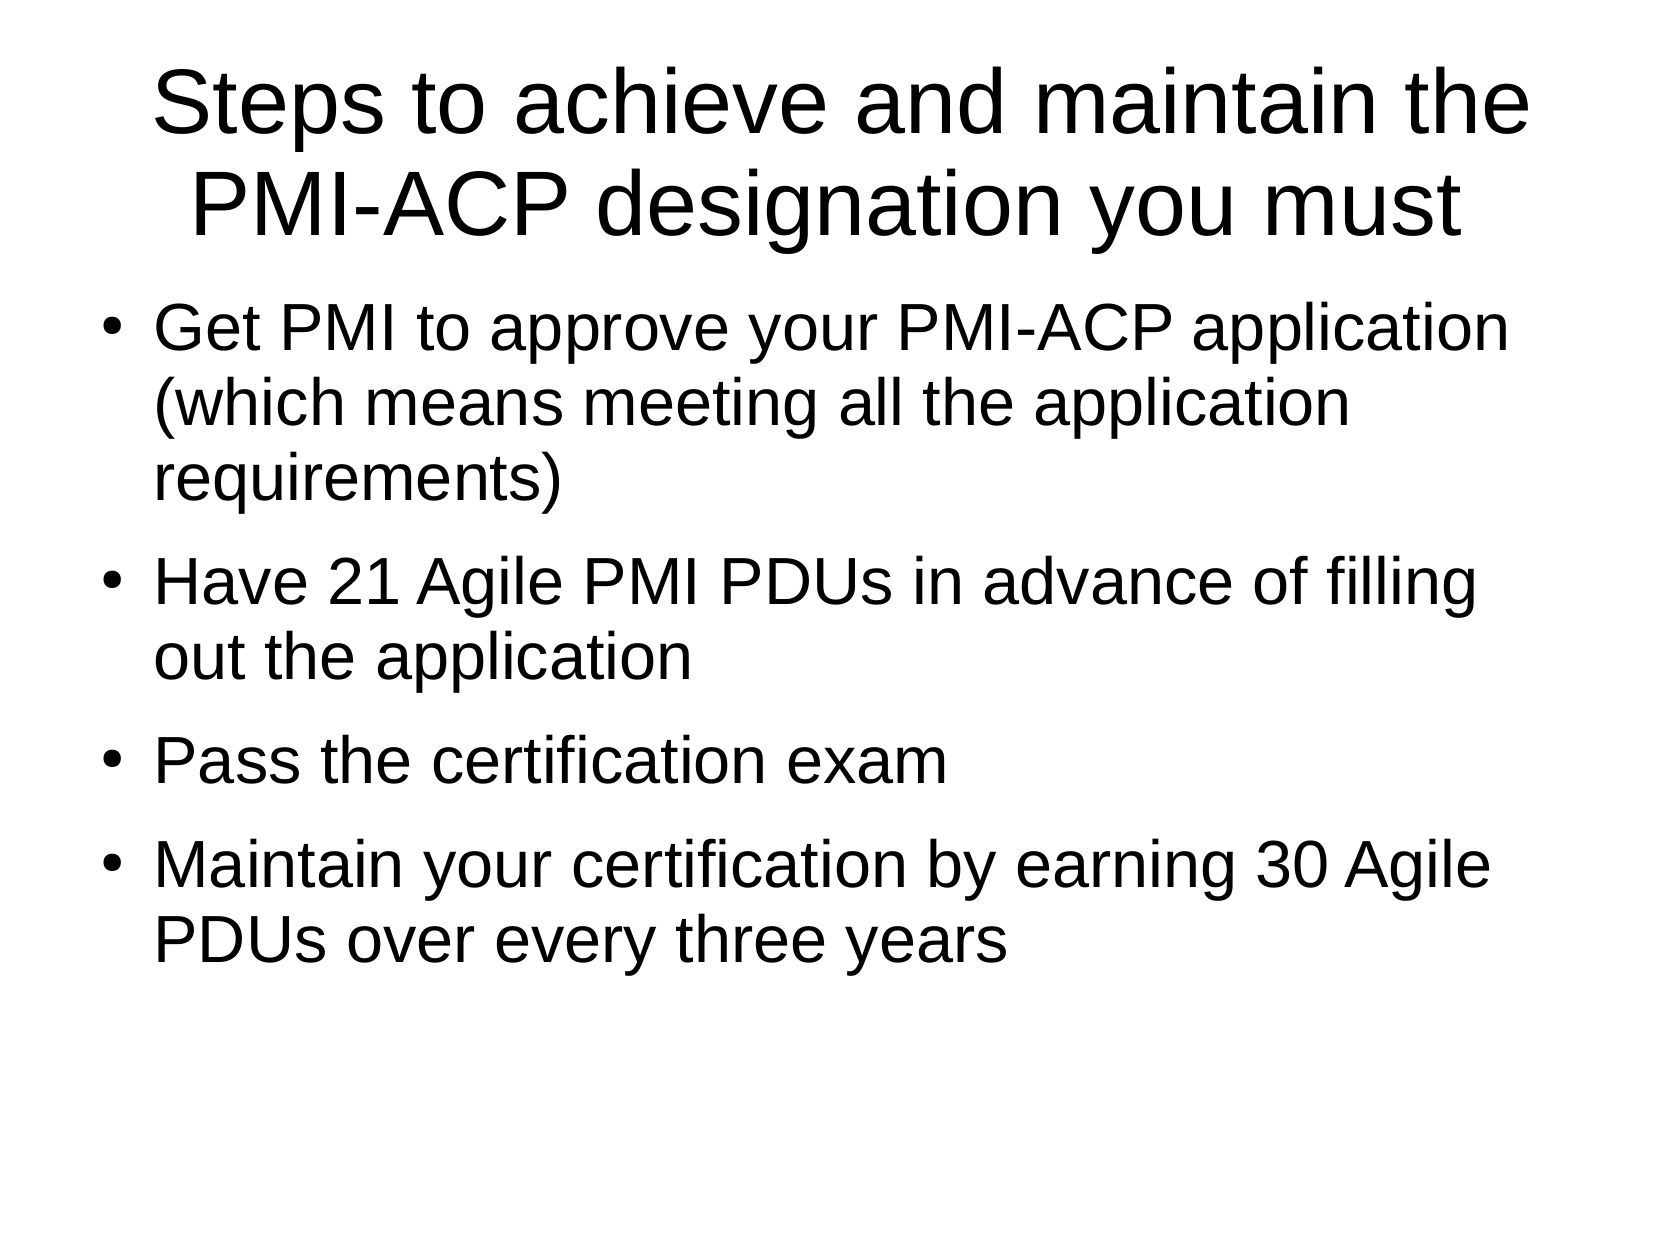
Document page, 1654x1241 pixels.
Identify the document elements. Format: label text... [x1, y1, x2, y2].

title Steps to achieve and maintain the PMI-ACP designation you must [82, 49, 1571, 257]
list Get PMI to approve your PMI-ACP application (which means meeting all the application requirements) Have 21 Agile PMI PDUs in advance of filling out the application Pass the certification exam Maintain your certification by earning 30 Agile PDUs over every three years [82, 290, 1571, 1109]
